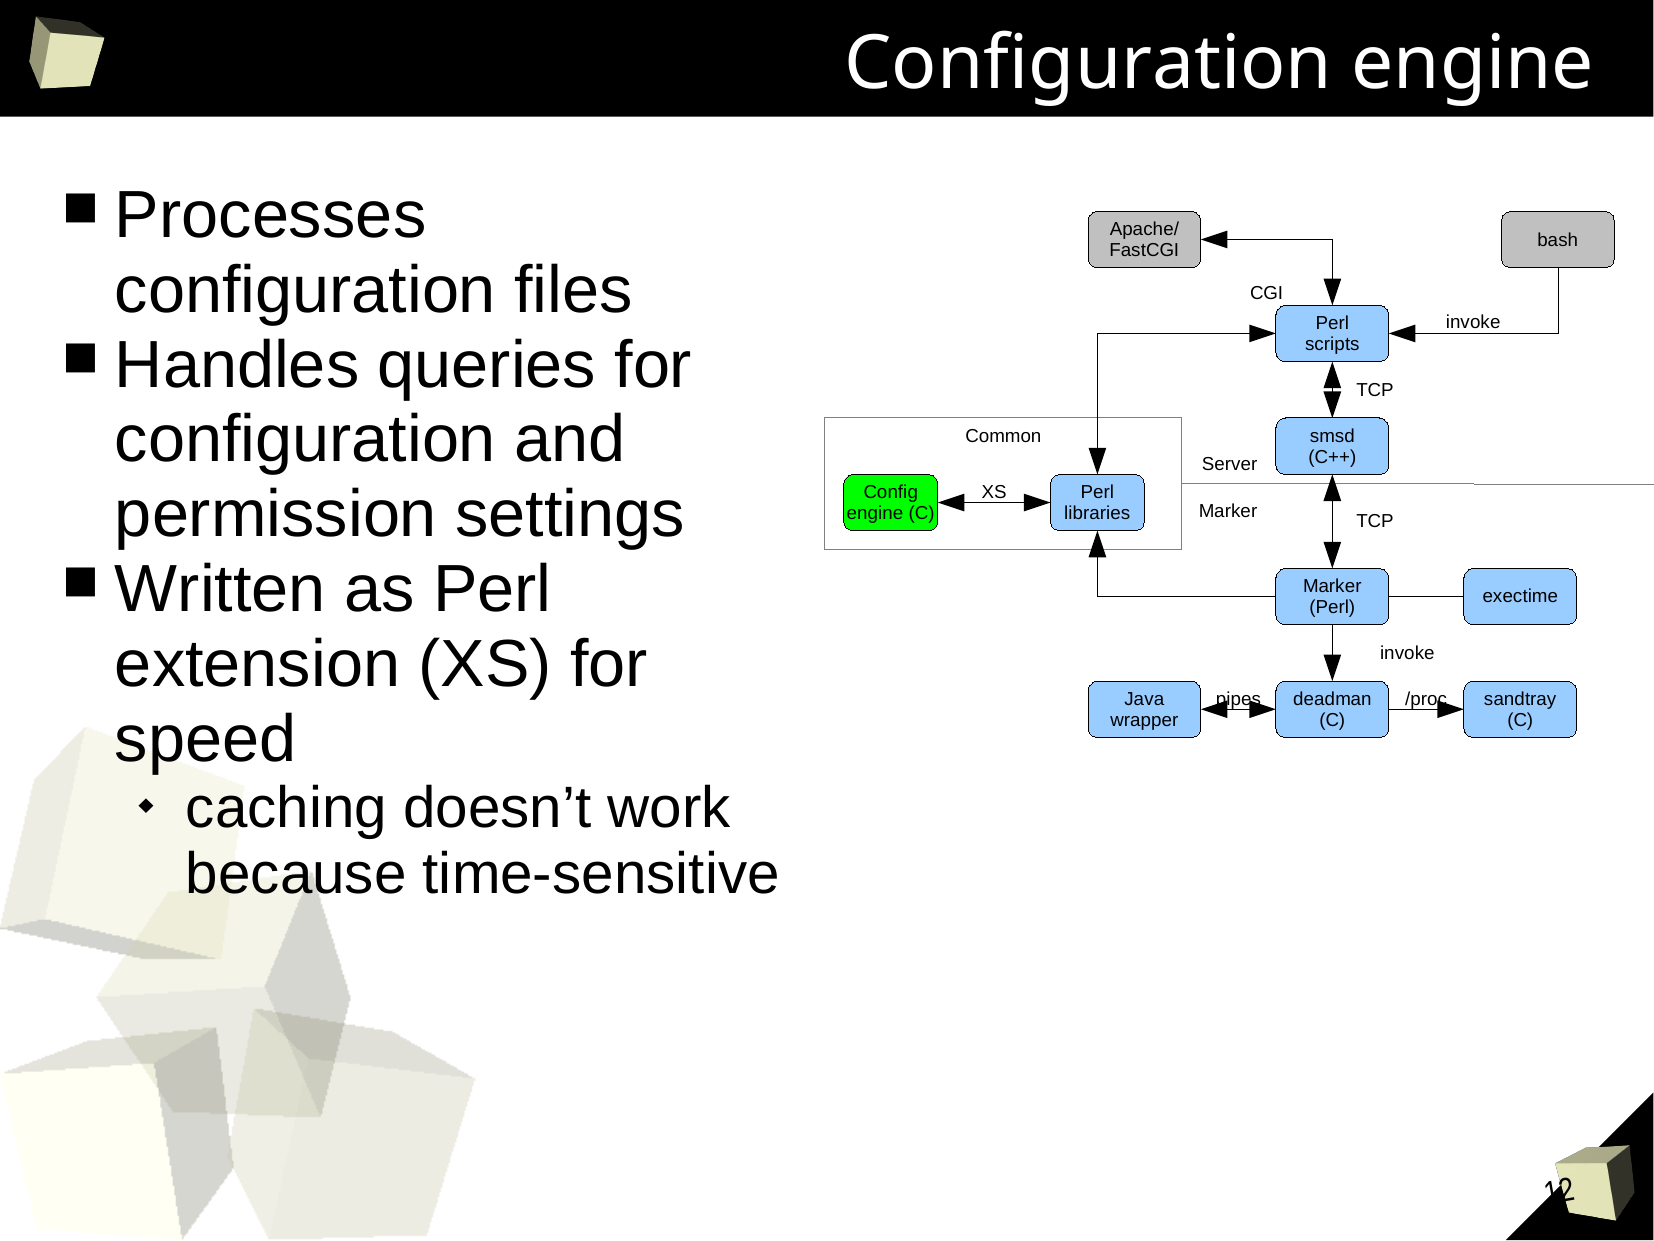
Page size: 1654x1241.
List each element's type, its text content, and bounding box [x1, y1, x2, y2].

text_box bash [1501, 211, 1615, 268]
text_box sandtray (C) [1463, 681, 1577, 738]
text_box Apache/ FastCGI [1088, 211, 1201, 268]
text_box Common [1098, 417, 1182, 550]
picture [0, 726, 477, 1241]
text_box Marker [1183, 493, 1276, 530]
text_box Perl scripts [1275, 305, 1389, 362]
text_box deadman (C) [1275, 681, 1389, 738]
text_box Perl libraries [1050, 474, 1145, 531]
text_box exectime [1463, 568, 1577, 625]
text_box Java wrapper [1088, 681, 1201, 738]
text_box Marker (Perl) [1275, 568, 1389, 625]
text_box Server [1187, 445, 1276, 482]
list Processes configuration files Handles queries for configuration and permission settings Written as Perl extension (XS) for speed caching doesn’t work because time-sensitive [44, 177, 809, 1214]
title Configuration engine [118, 0, 1595, 119]
text_box smsd (C++) [1275, 417, 1389, 475]
text_box Common [824, 417, 1097, 550]
text_box Config engine (C) [843, 474, 938, 531]
